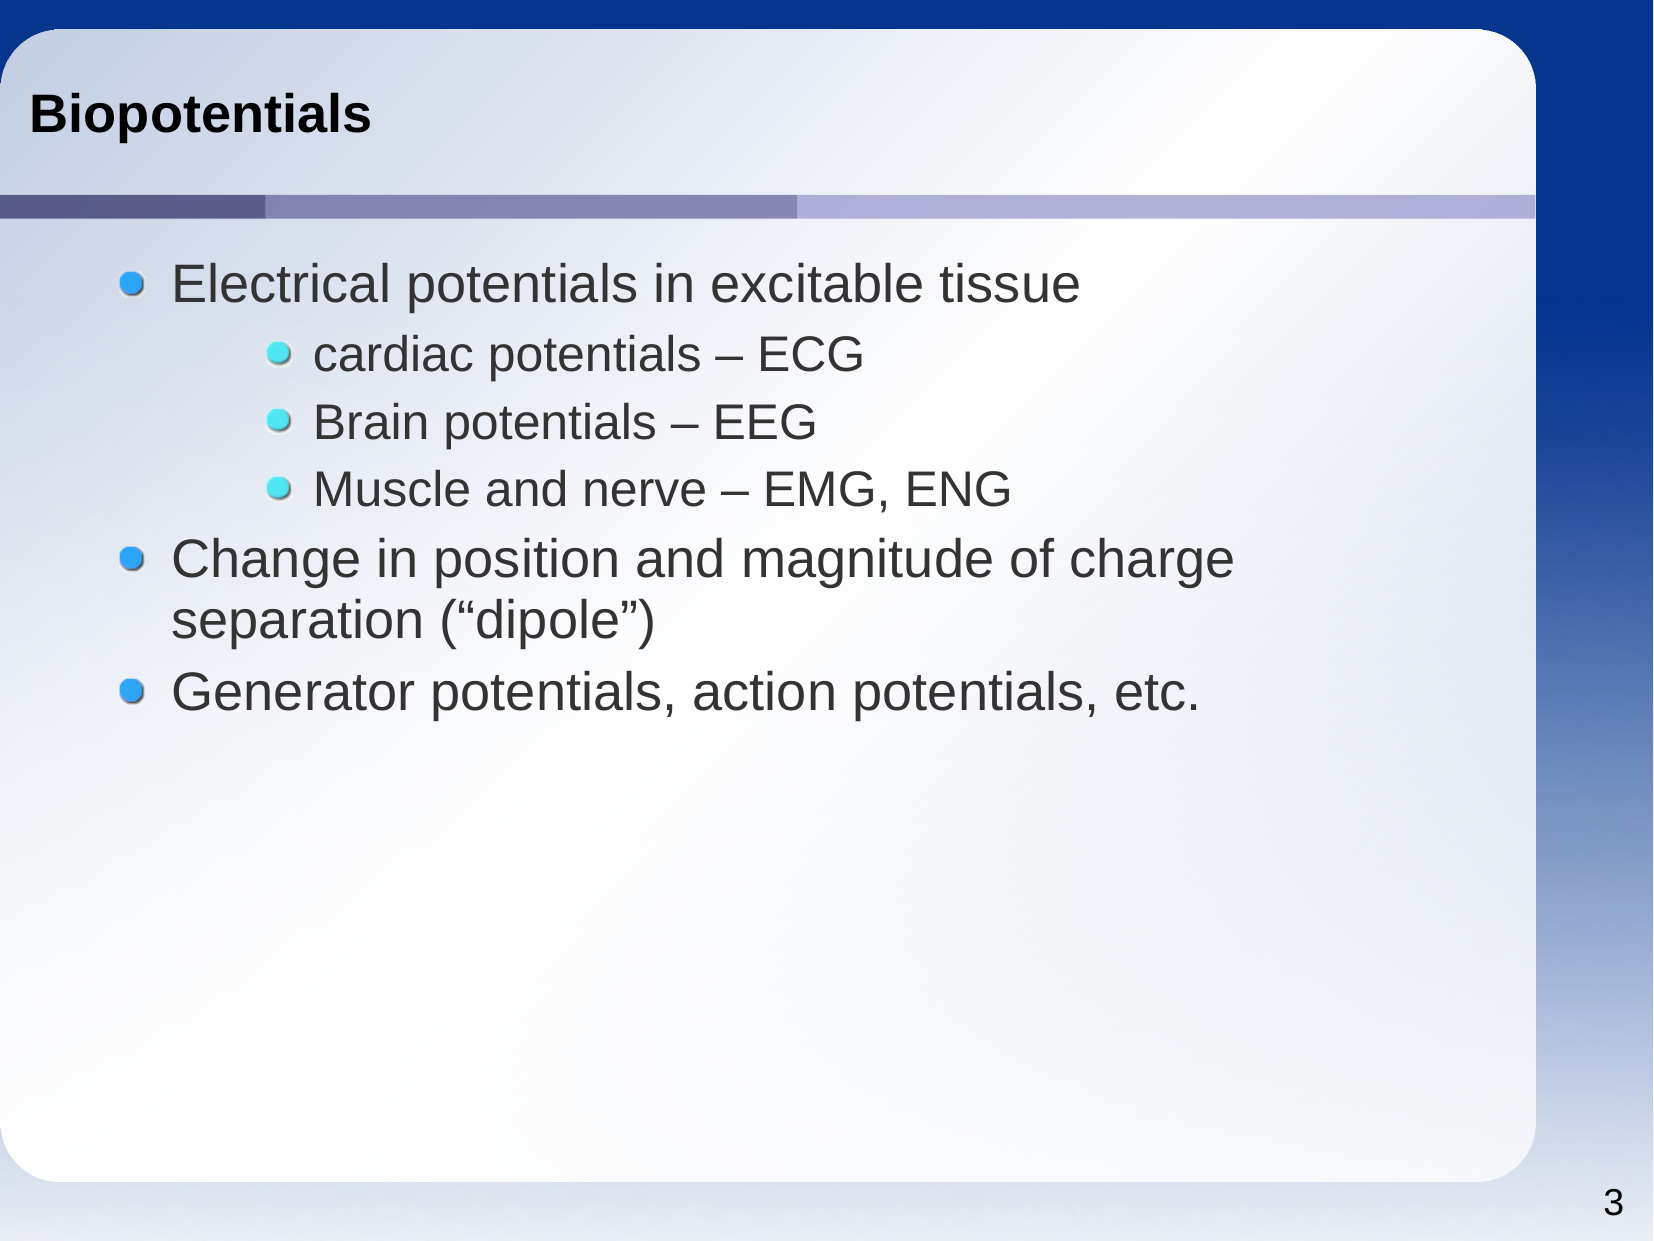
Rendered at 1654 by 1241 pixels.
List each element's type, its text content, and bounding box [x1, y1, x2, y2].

title Biopotentials [29, 49, 1506, 178]
picture [0, 0, 1654, 1241]
list Electrical potentials in excitable tissue cardiac potentials – ECG Brain potentials – EEG Muscle and nerve – EMG, ENG Change in position and magnitude of charge separation (“dipole”) Generator potentials, action potentials, etc. [29, 253, 1506, 1170]
